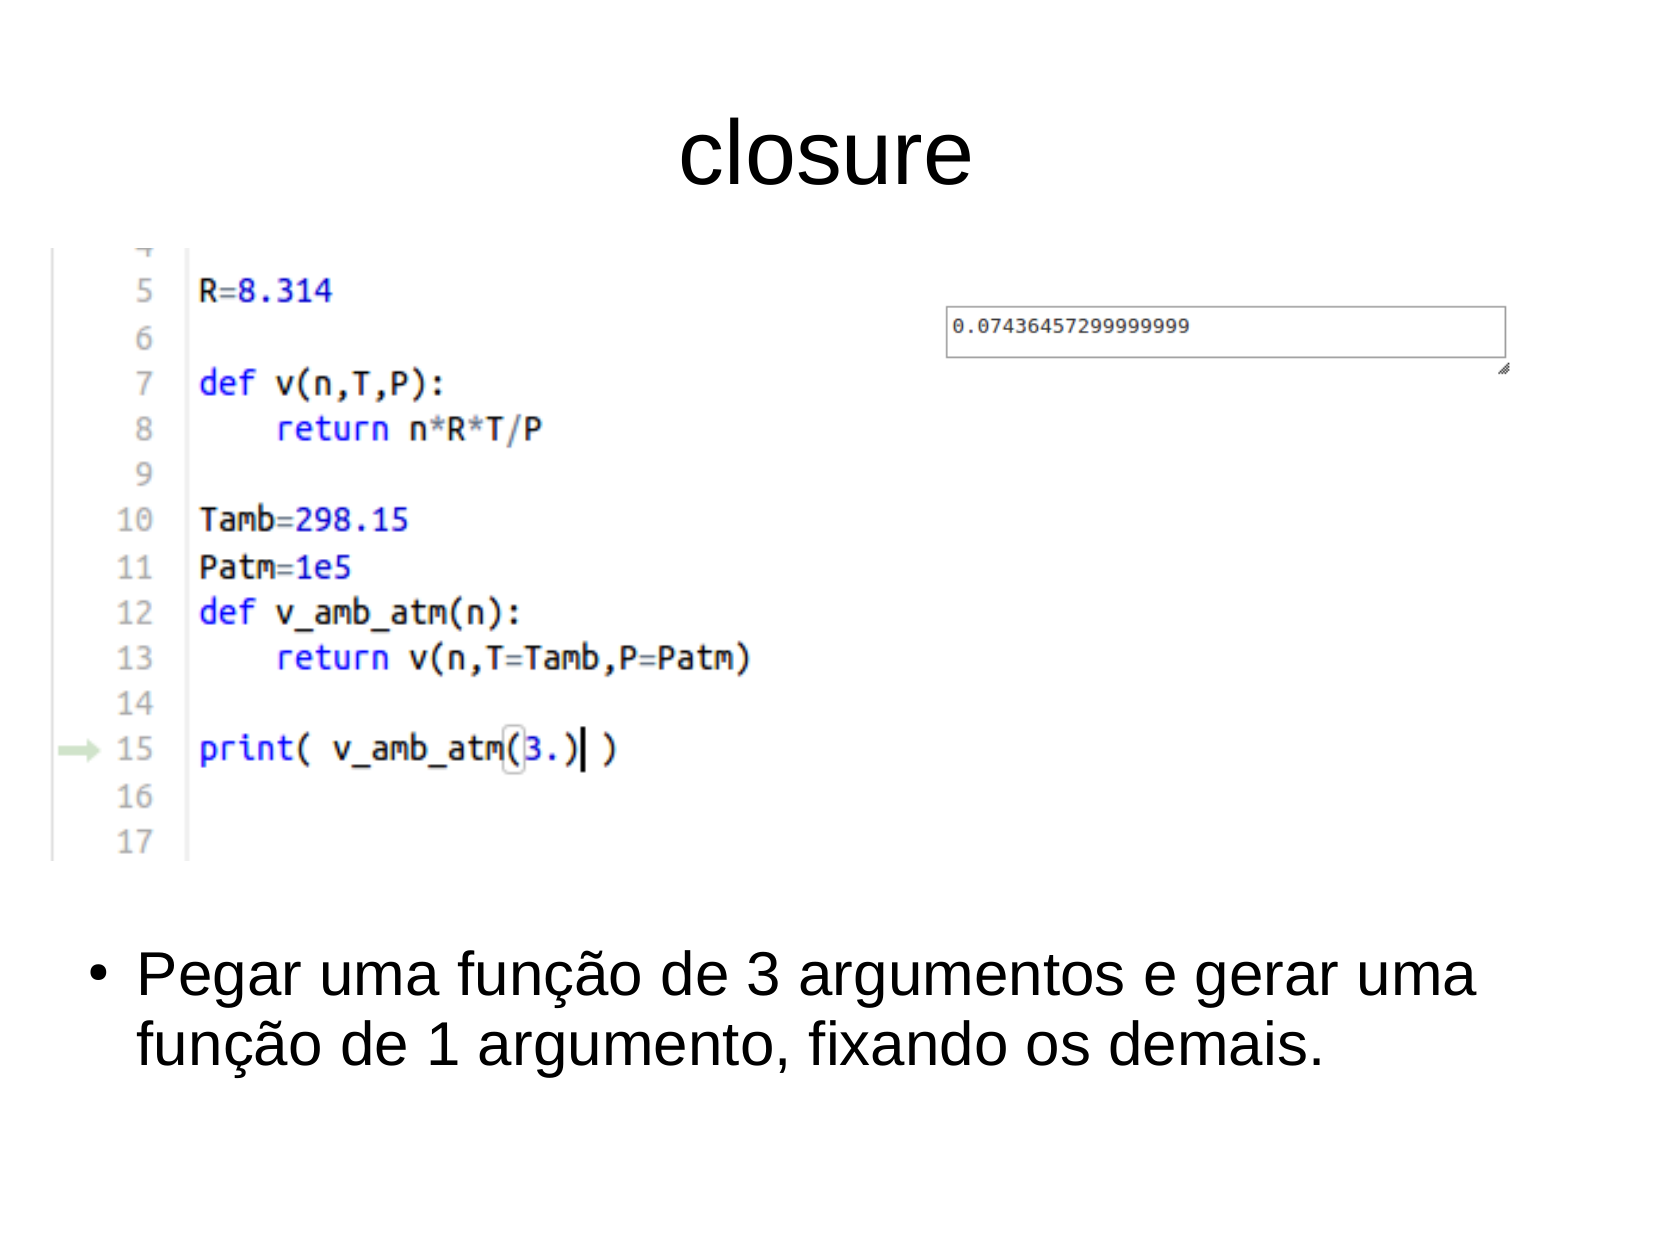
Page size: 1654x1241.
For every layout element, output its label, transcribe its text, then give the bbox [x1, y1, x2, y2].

picture [940, 300, 1519, 390]
picture [47, 248, 815, 861]
list Pegar uma função de 3 argumentos e gerar uma função de 1 argumento, fixando os demais. [70, 939, 1560, 1134]
title closure [82, 49, 1571, 257]
